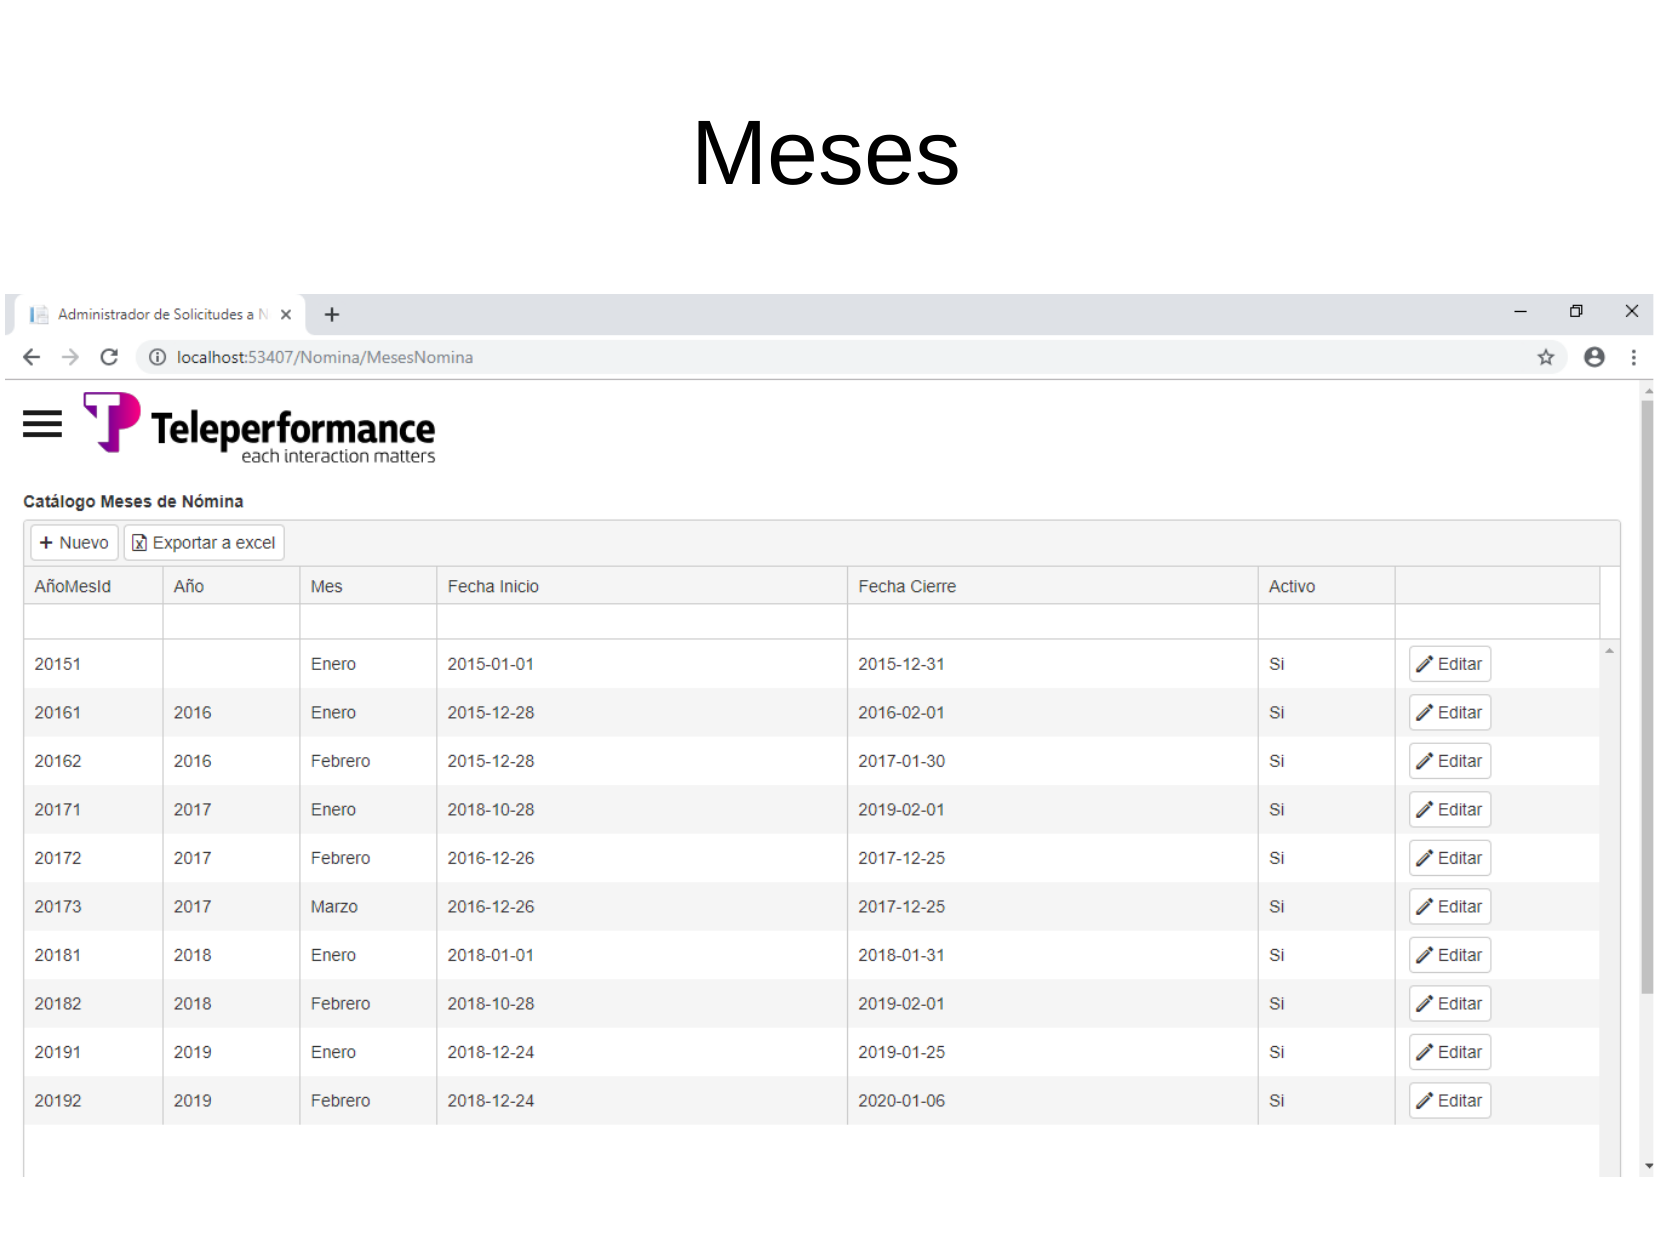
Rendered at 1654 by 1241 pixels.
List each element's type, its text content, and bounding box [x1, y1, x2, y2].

title Meses [82, 49, 1571, 257]
picture [5, 294, 1654, 1177]
